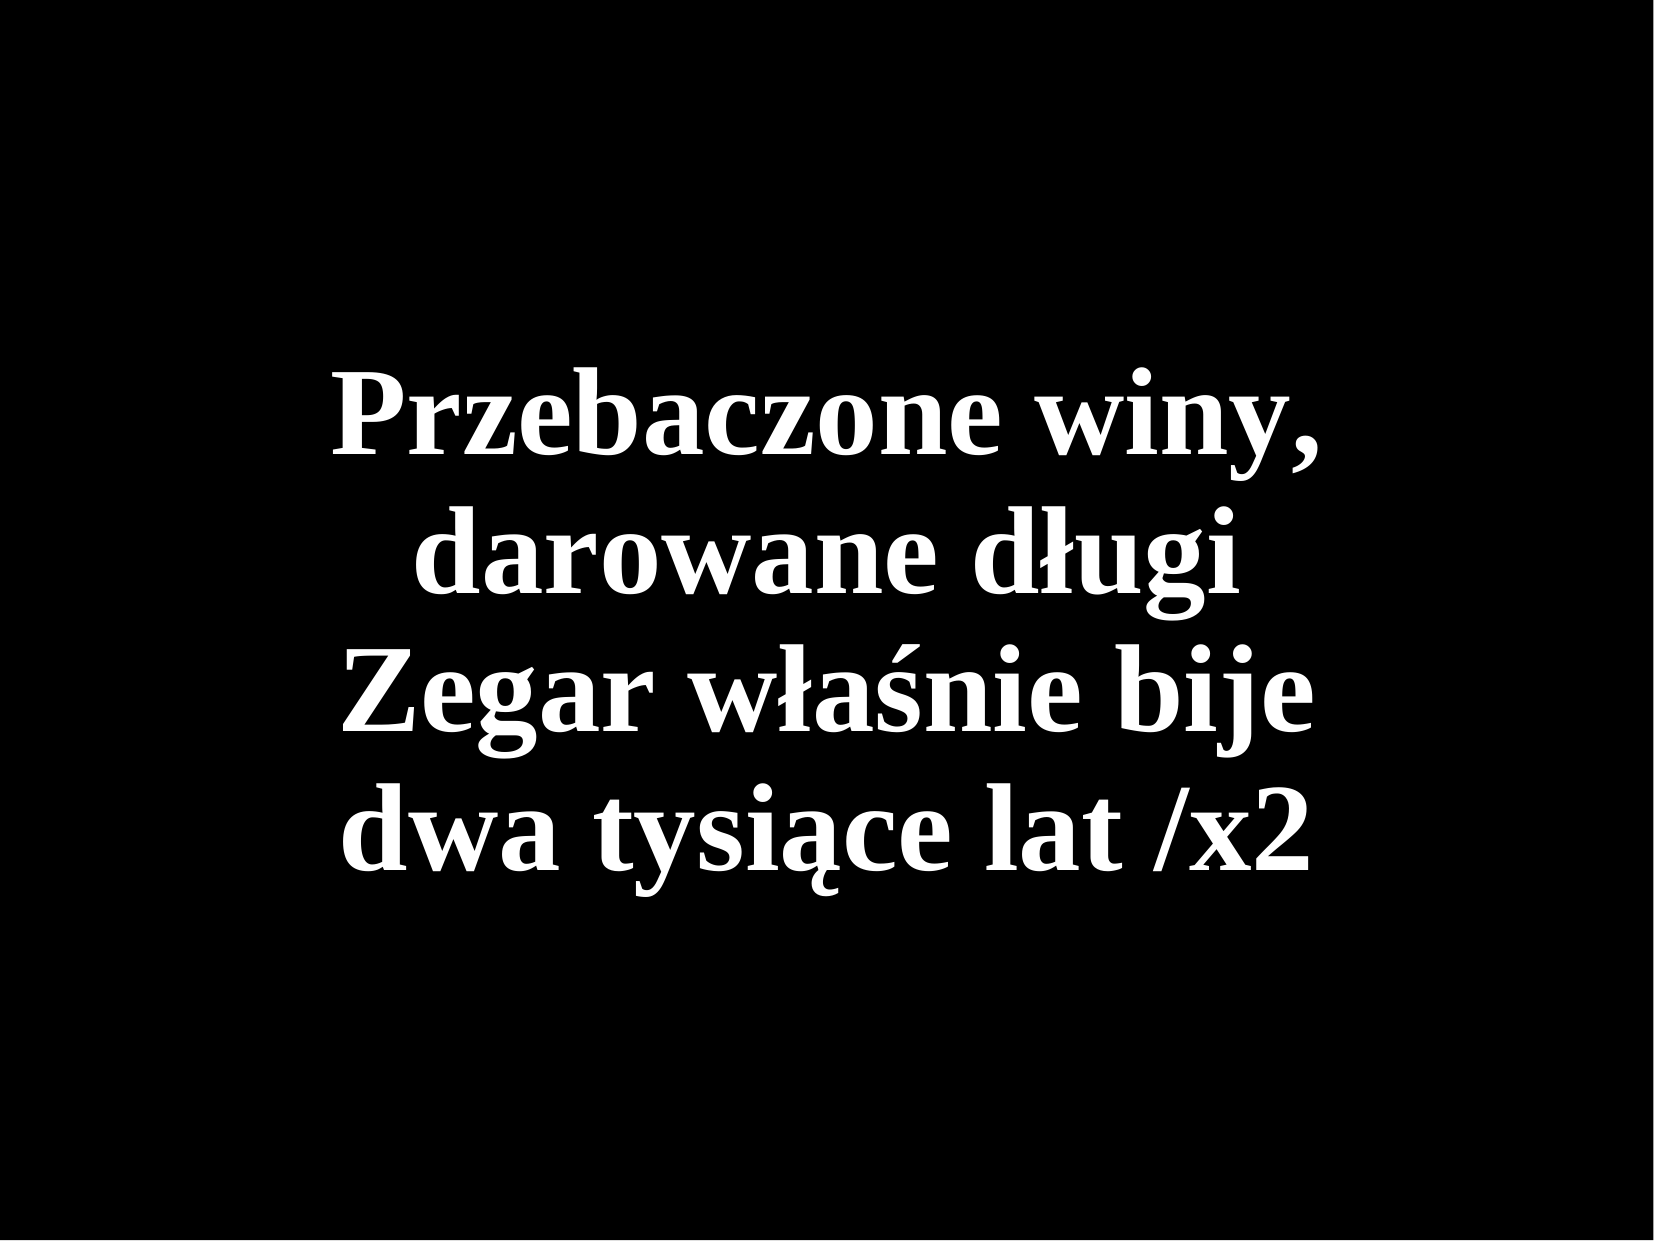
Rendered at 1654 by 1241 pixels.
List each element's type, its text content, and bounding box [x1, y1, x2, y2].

title Przebaczone winy, darowane długi Zegar właśnie bije dwa tysiące lat /x2 [0, 0, 1654, 1241]
